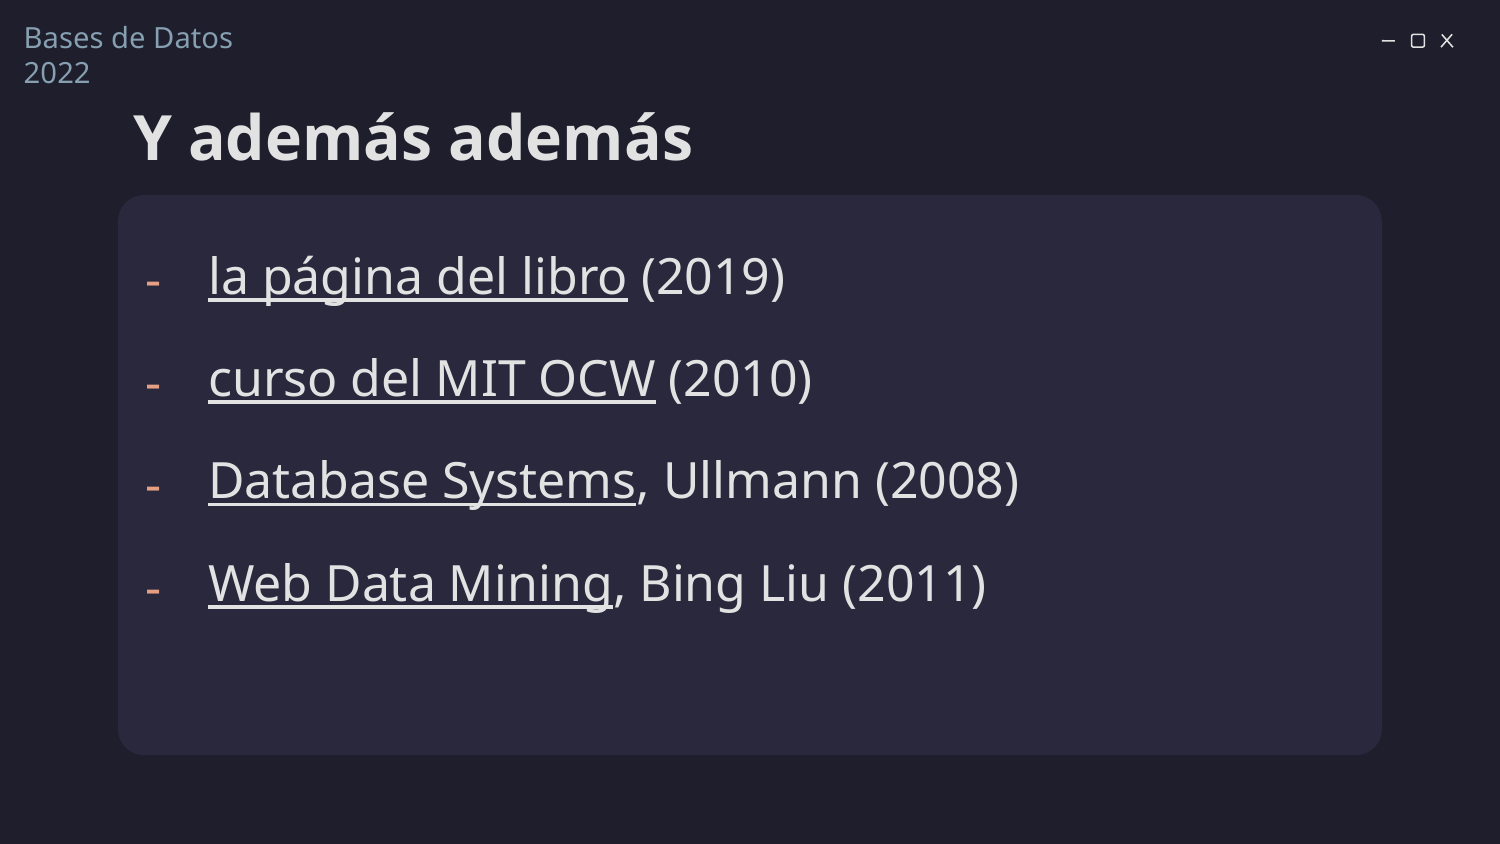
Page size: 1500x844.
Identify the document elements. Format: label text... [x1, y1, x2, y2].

title Y además además [118, 88, 1382, 183]
list la página del libro (2019) curso del MIT OCW (2010) Database Systems, Ullmann (2008) Web Data Mining, Bing Liu (2011) [118, 195, 1382, 750]
